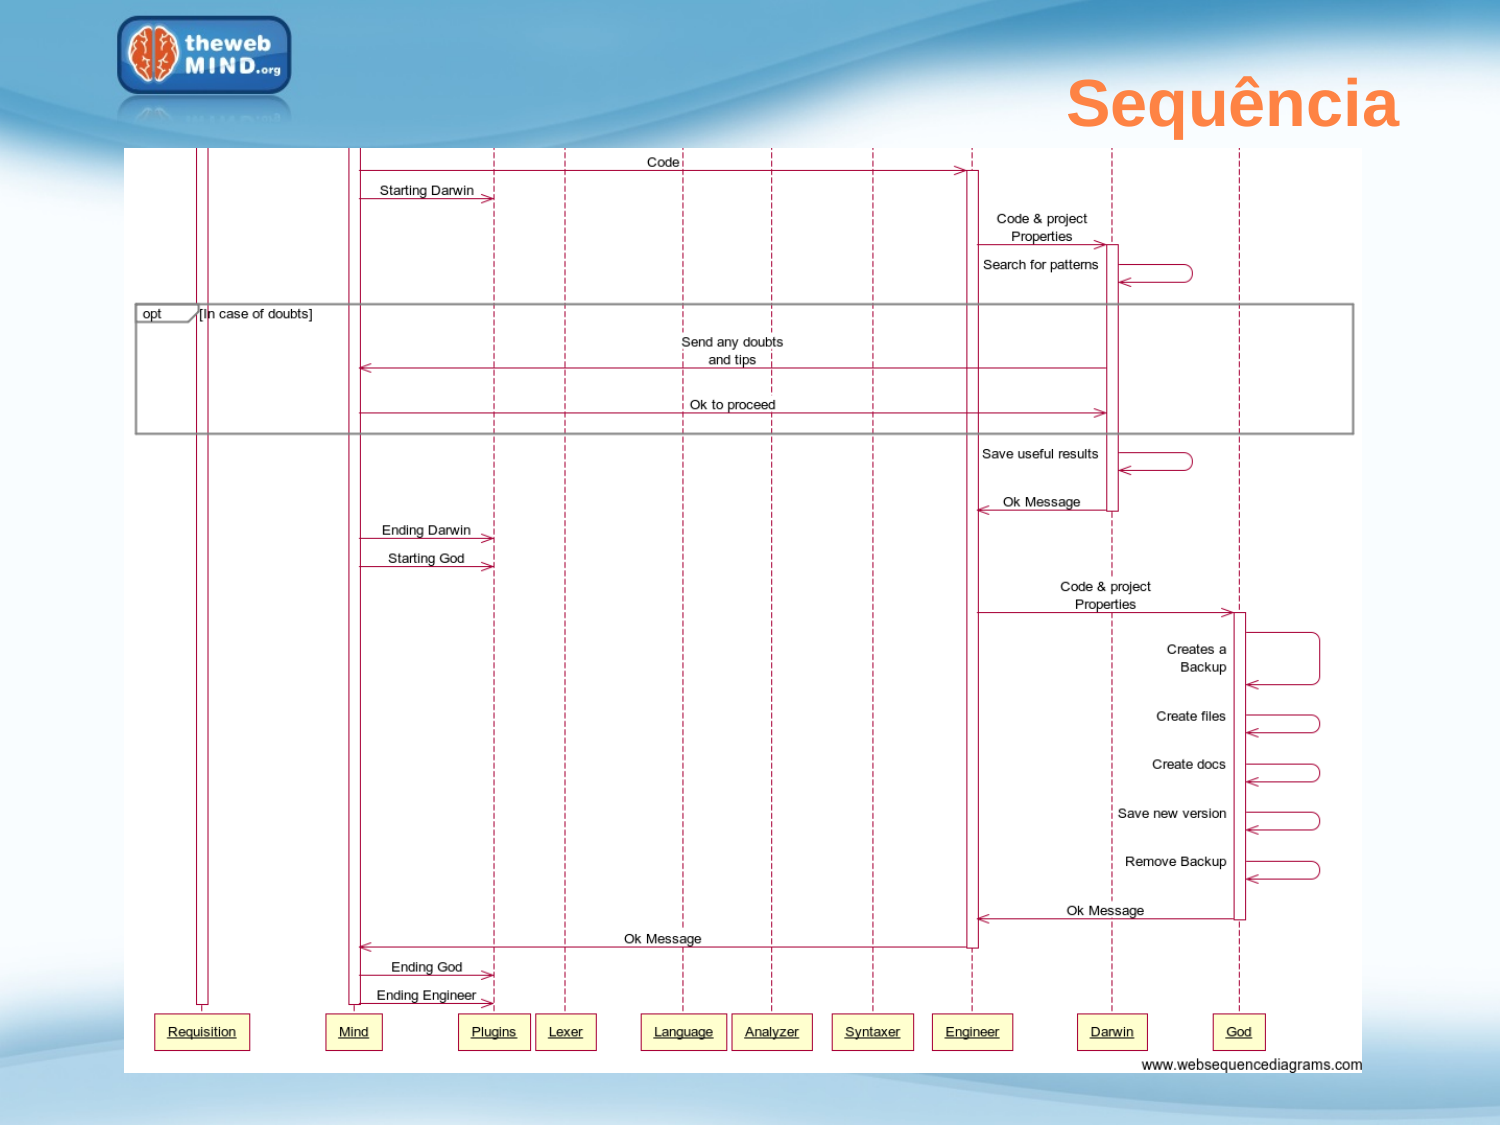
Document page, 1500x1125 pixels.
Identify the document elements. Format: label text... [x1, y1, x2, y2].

text_box Sequência [1051, 51, 1415, 148]
picture [0, 0, 1500, 1125]
